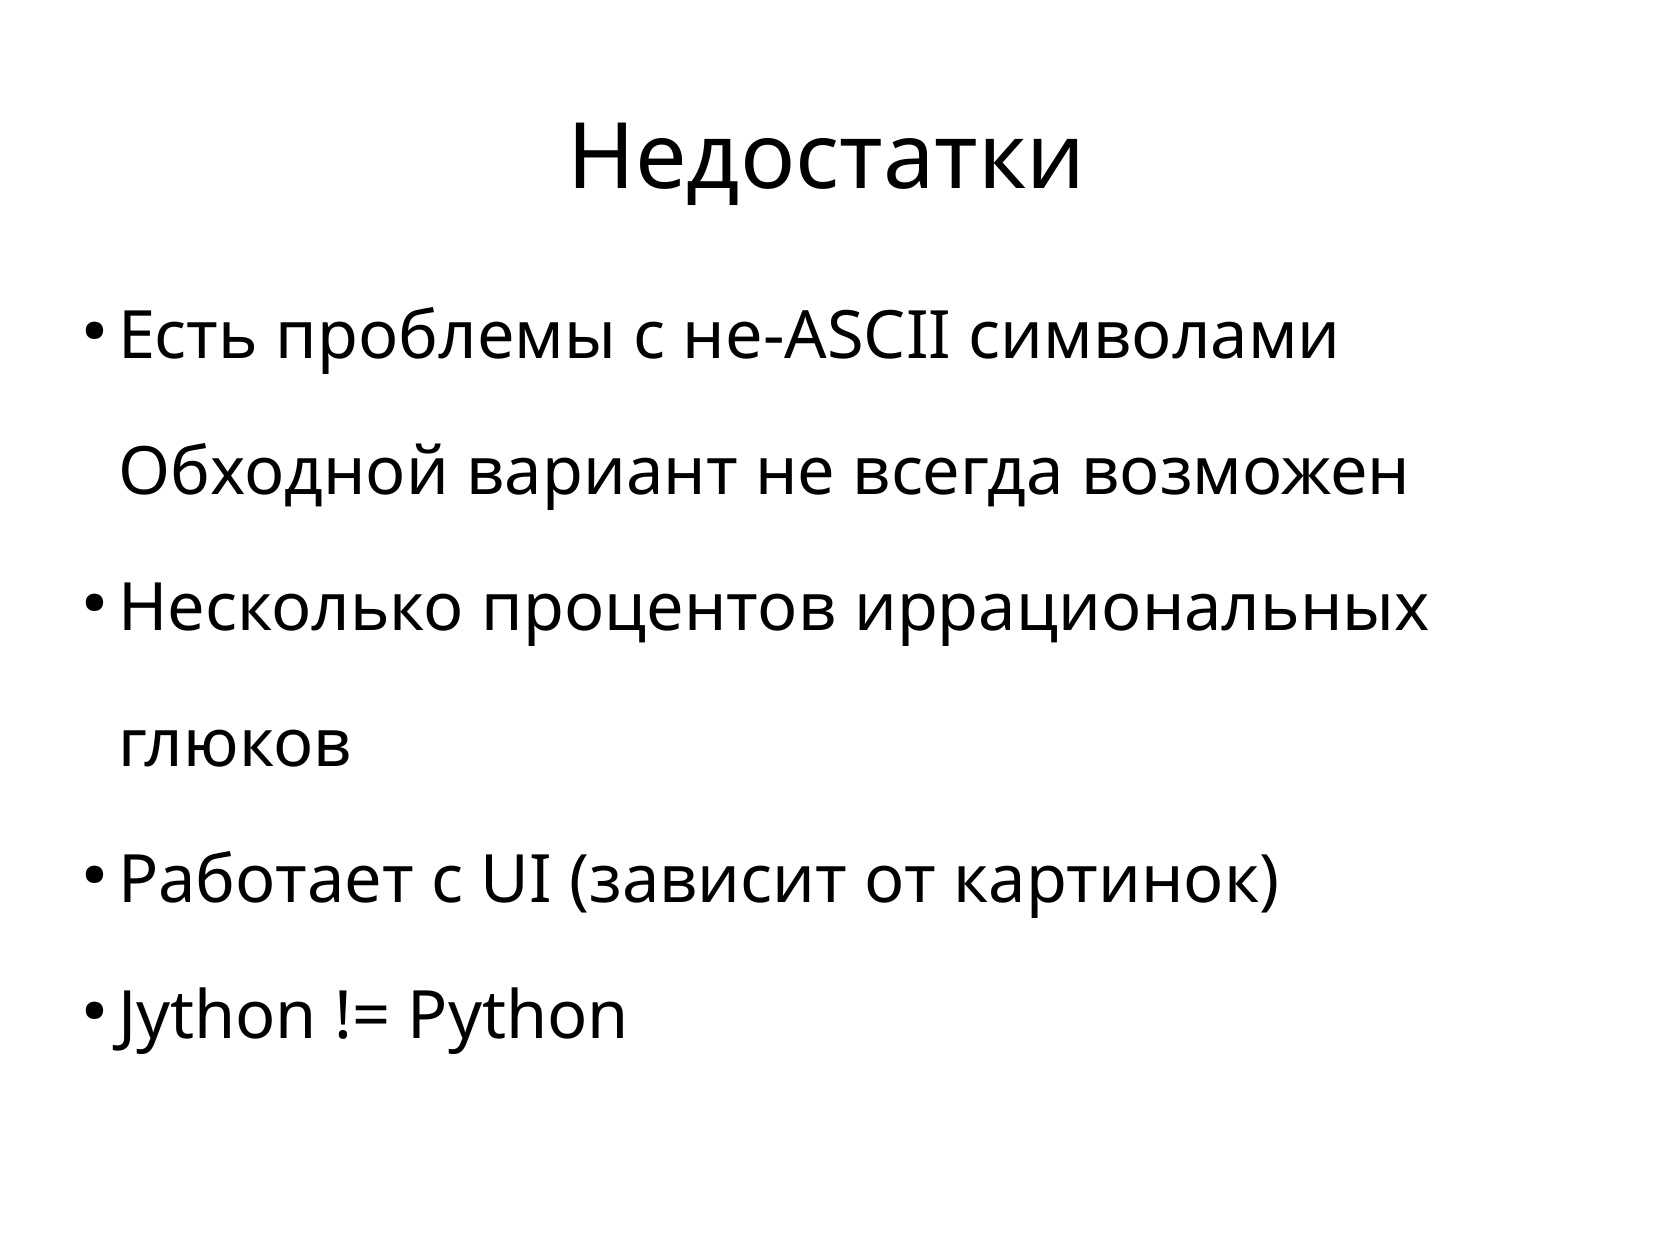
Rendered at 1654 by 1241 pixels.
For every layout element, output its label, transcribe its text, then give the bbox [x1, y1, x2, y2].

title Недостатки [82, 49, 1571, 257]
subtitle Есть проблемы с не-ASCII символами Обходной вариант не всегда возможен Несколько процентов иррациональных глюков Работает с UI (зависит от картинок) Jython != Python [82, 290, 1571, 1010]
